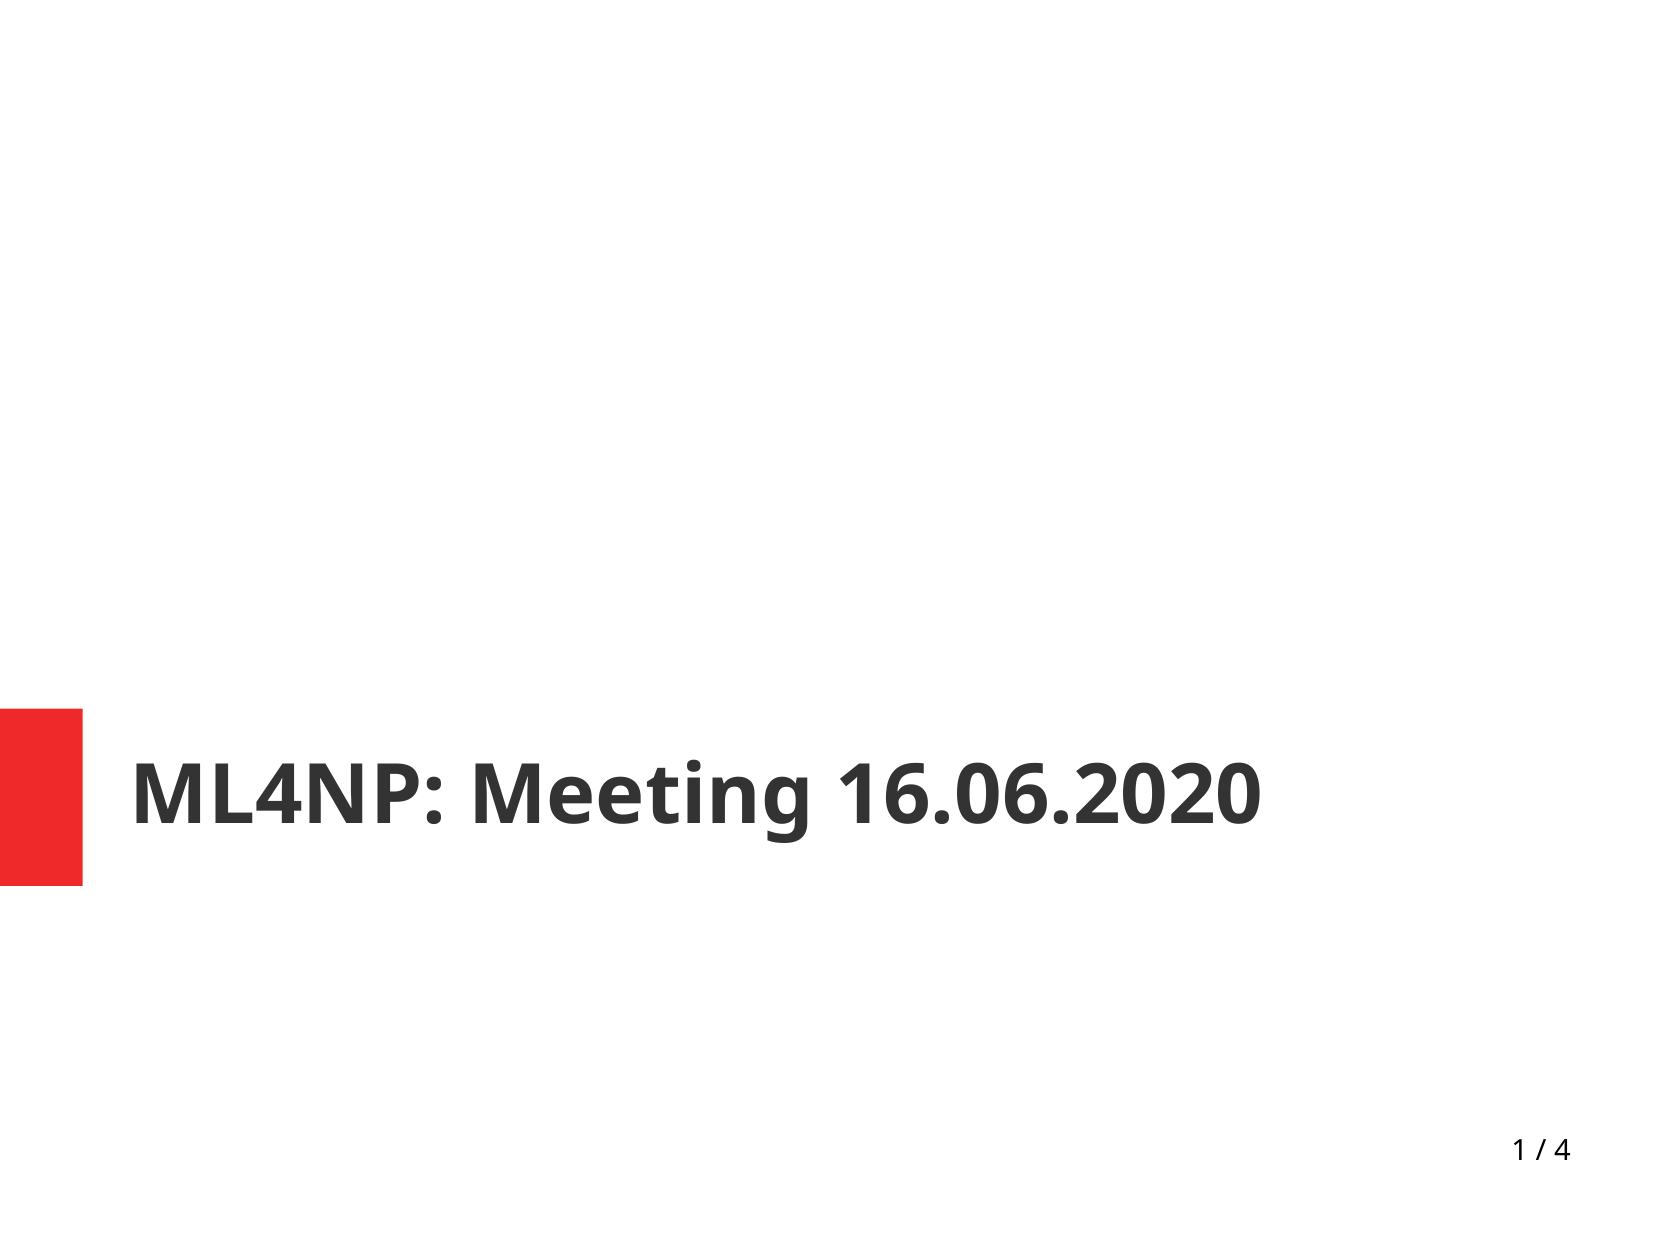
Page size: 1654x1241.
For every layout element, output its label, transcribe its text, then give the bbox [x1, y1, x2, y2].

title ML4NP: Meeting 16.06.2020 [129, 673, 1536, 910]
